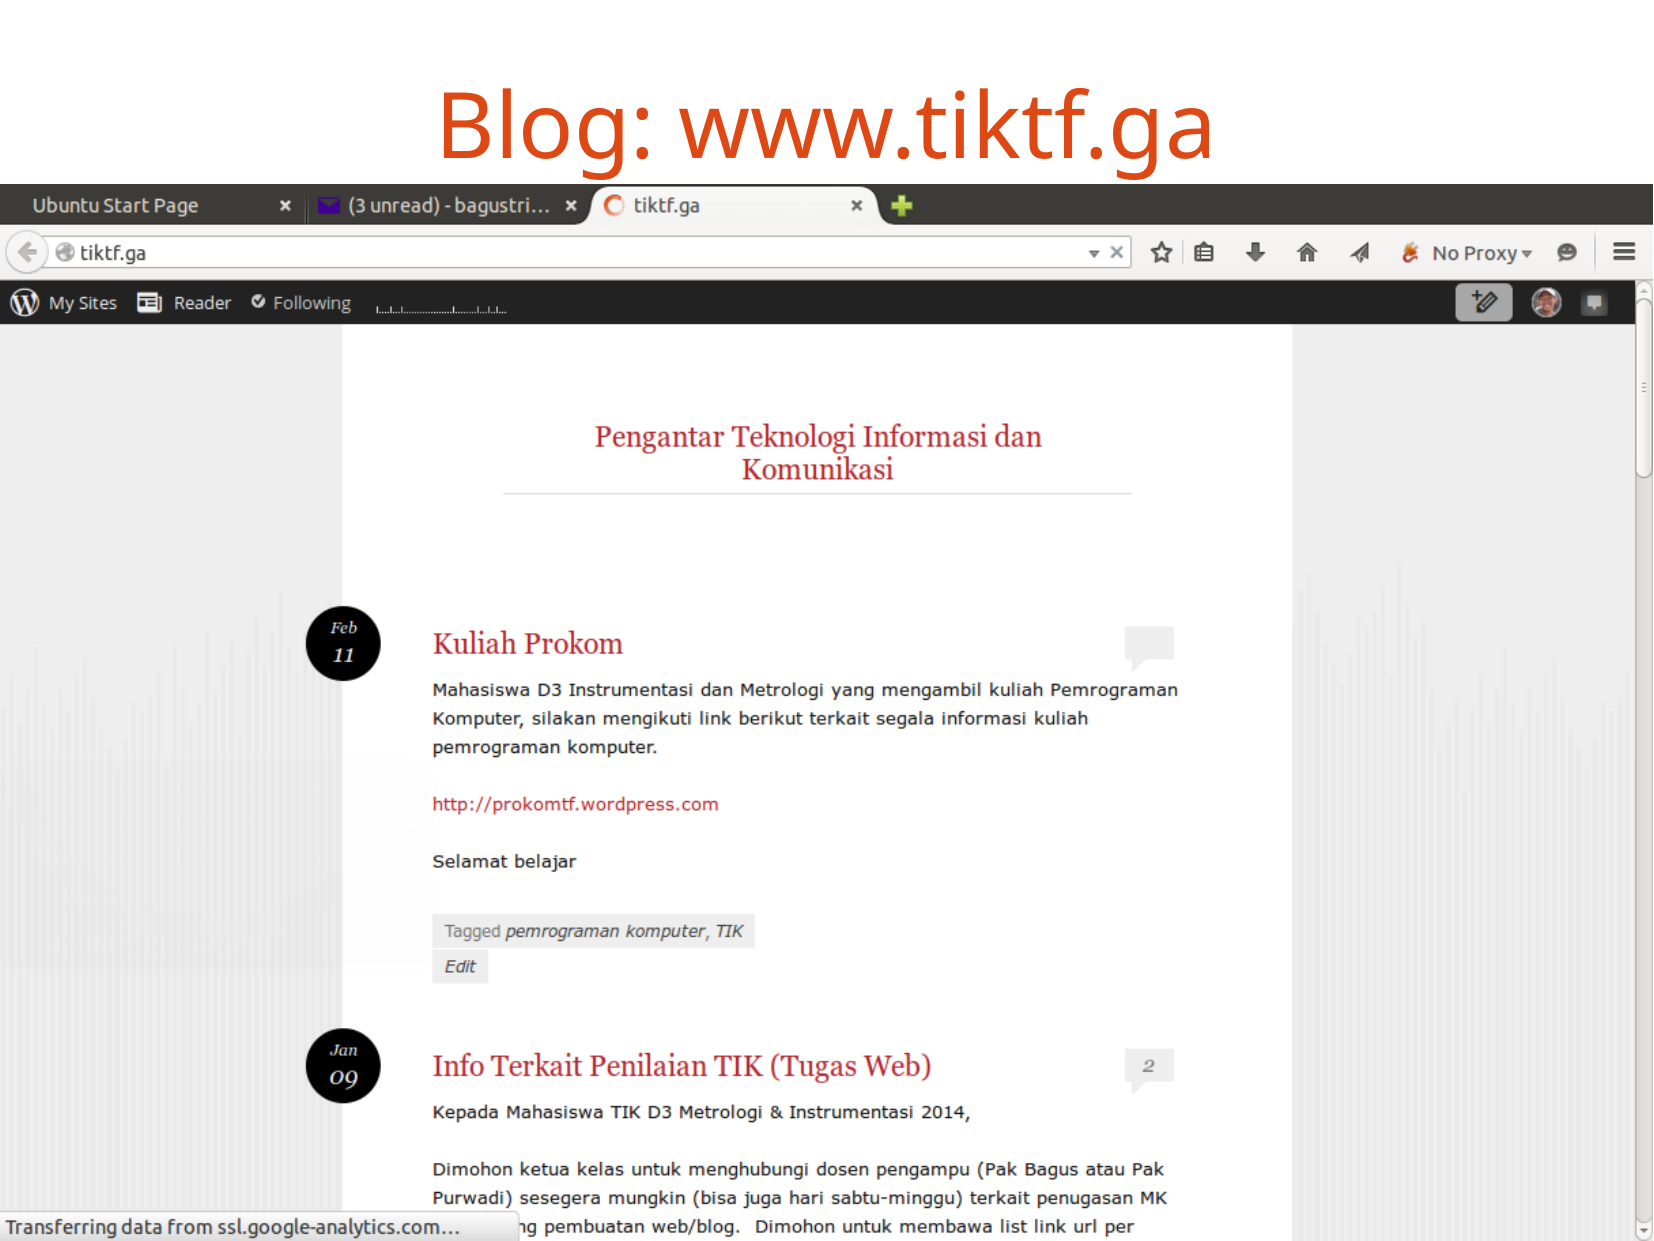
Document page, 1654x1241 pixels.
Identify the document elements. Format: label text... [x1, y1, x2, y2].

picture [0, 184, 1653, 1241]
title Blog: www.tiktf.ga [82, 19, 1571, 184]
